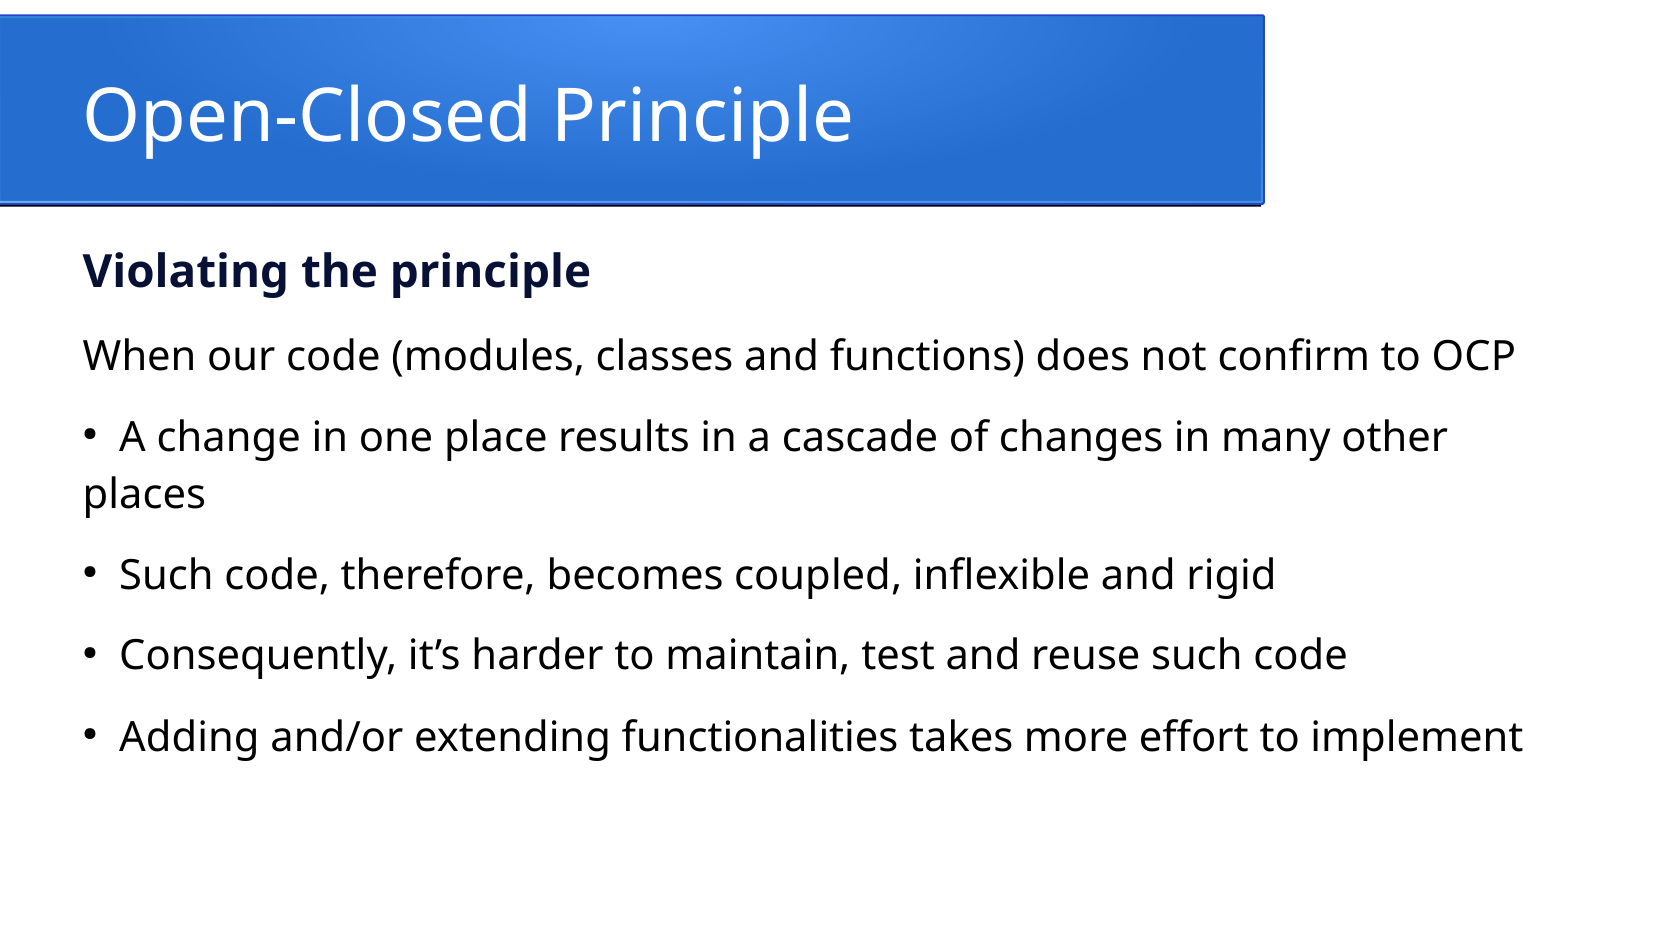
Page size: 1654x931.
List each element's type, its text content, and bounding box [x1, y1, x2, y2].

subtitle Violating the principle When our code (modules, classes and functions) does not confirm to OCP A change in one place results in a cascade of changes in many other places Such code, therefore, becomes coupled, inflexible and rigid Consequently, it’s harder to maintain, test and reuse such code Adding and/or extending functionalities takes more effort to implement [82, 267, 1571, 815]
title Open-Closed Principle [82, 35, 1235, 189]
